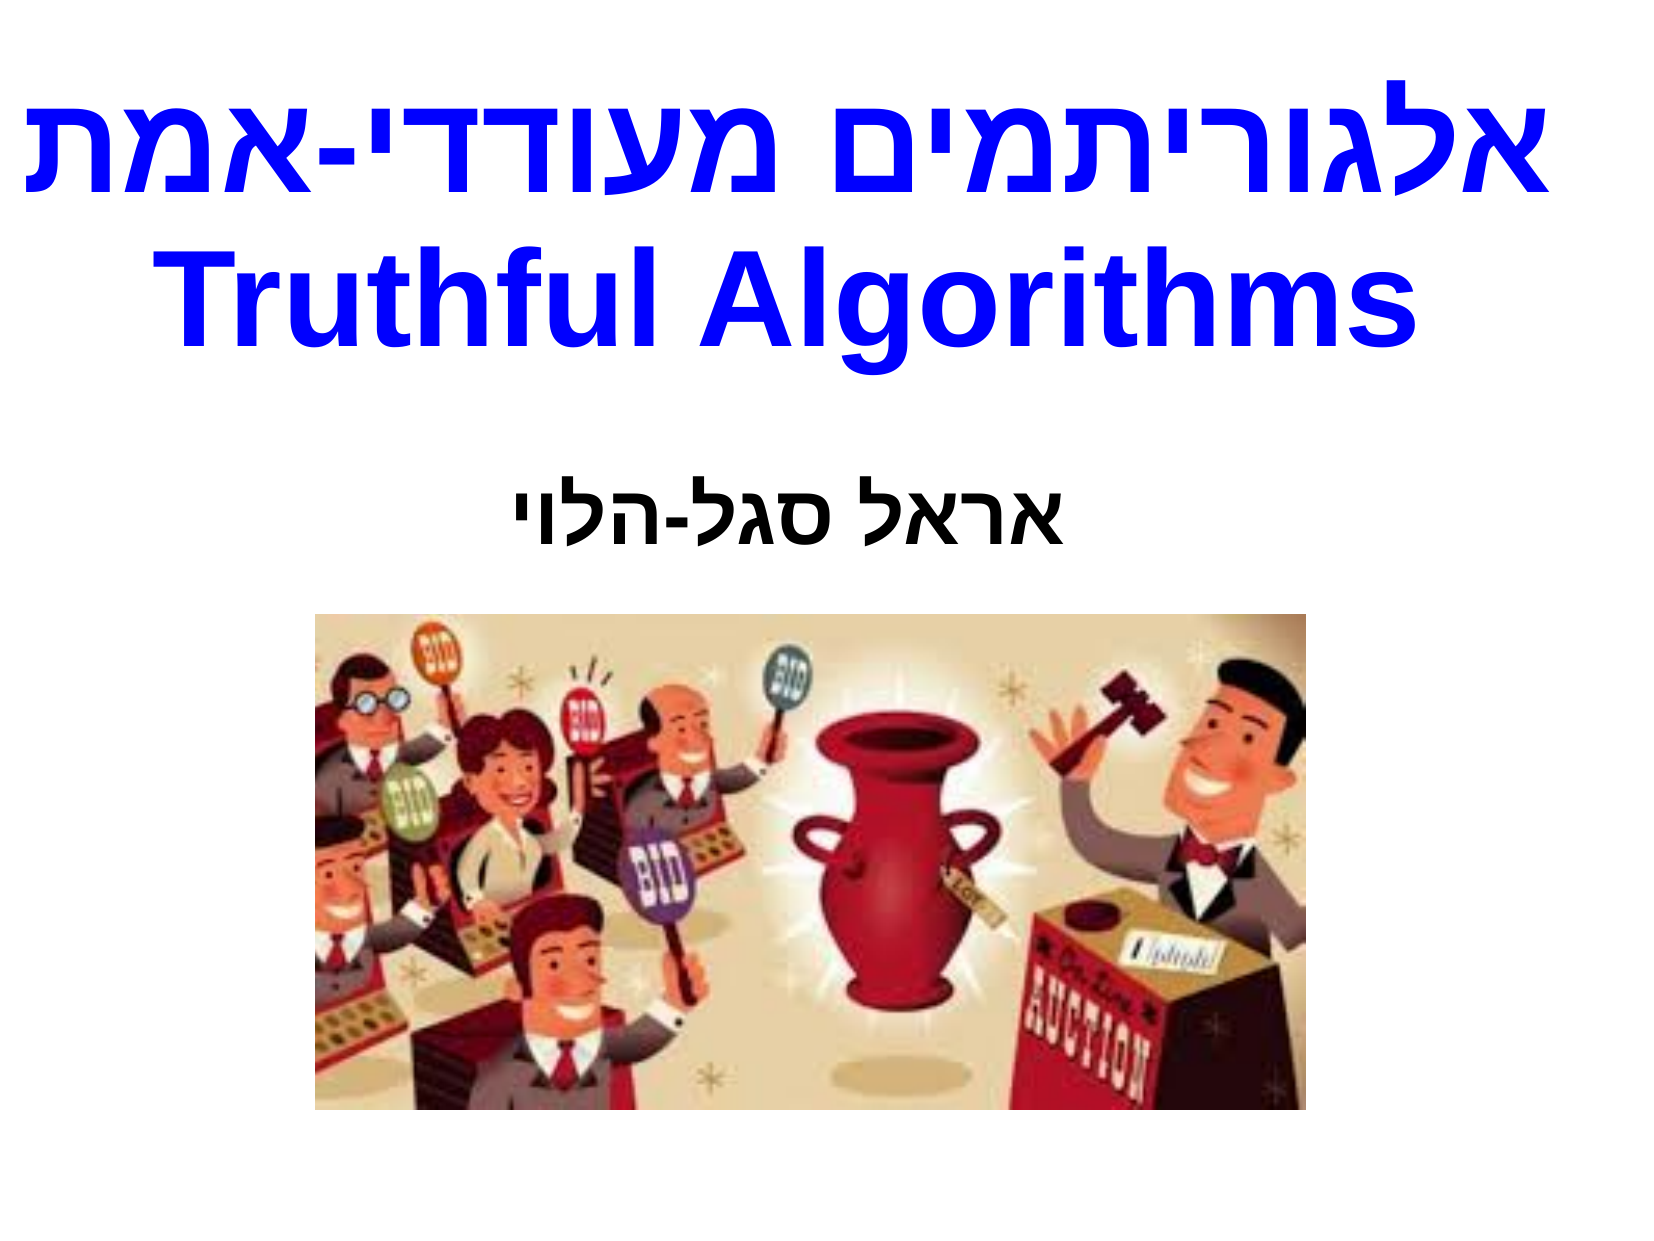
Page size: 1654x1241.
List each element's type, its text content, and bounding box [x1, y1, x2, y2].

picture [315, 614, 1306, 1110]
title אלגוריתמים מעודדי-אמת Truthful Algorithms אראל סגל-הלוי [0, 0, 1576, 639]
